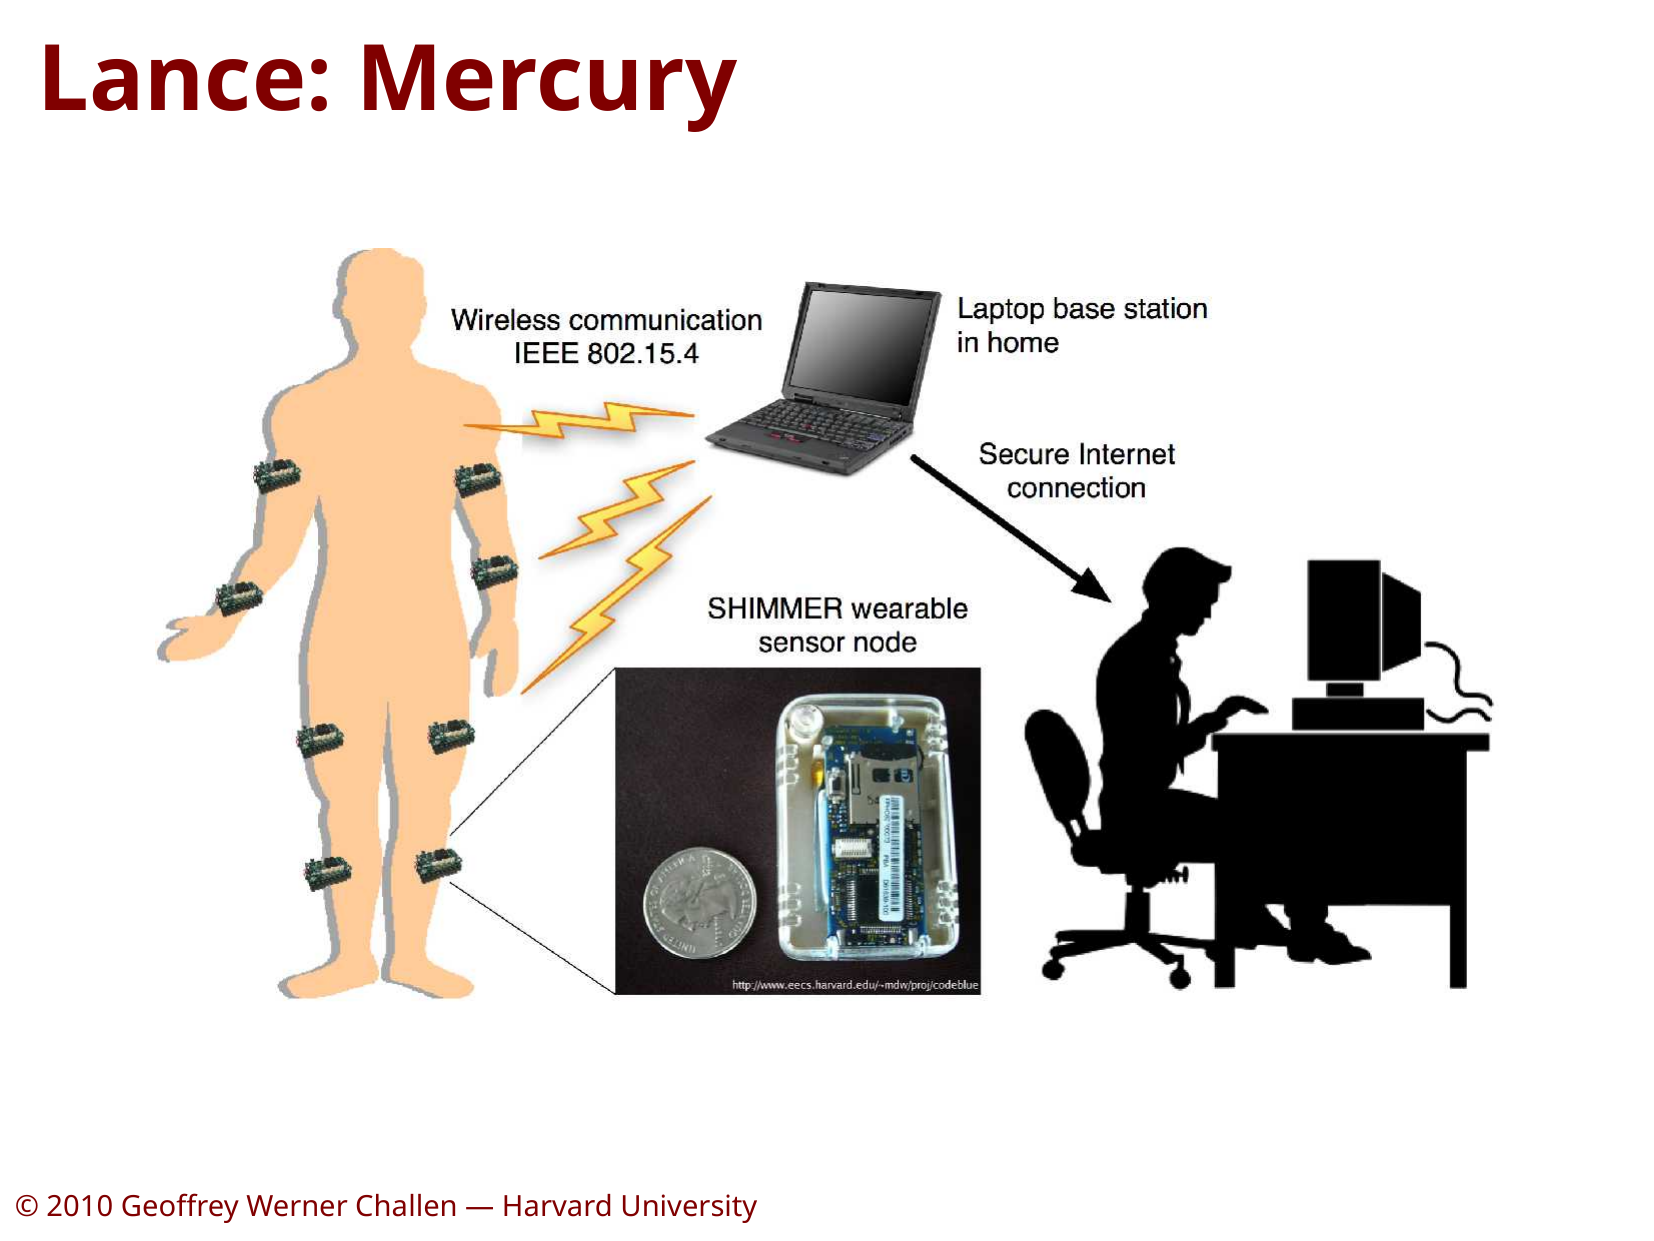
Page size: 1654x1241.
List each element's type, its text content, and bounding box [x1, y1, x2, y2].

title Lance: Mercury [0, 0, 1654, 151]
picture [155, 248, 1499, 1002]
